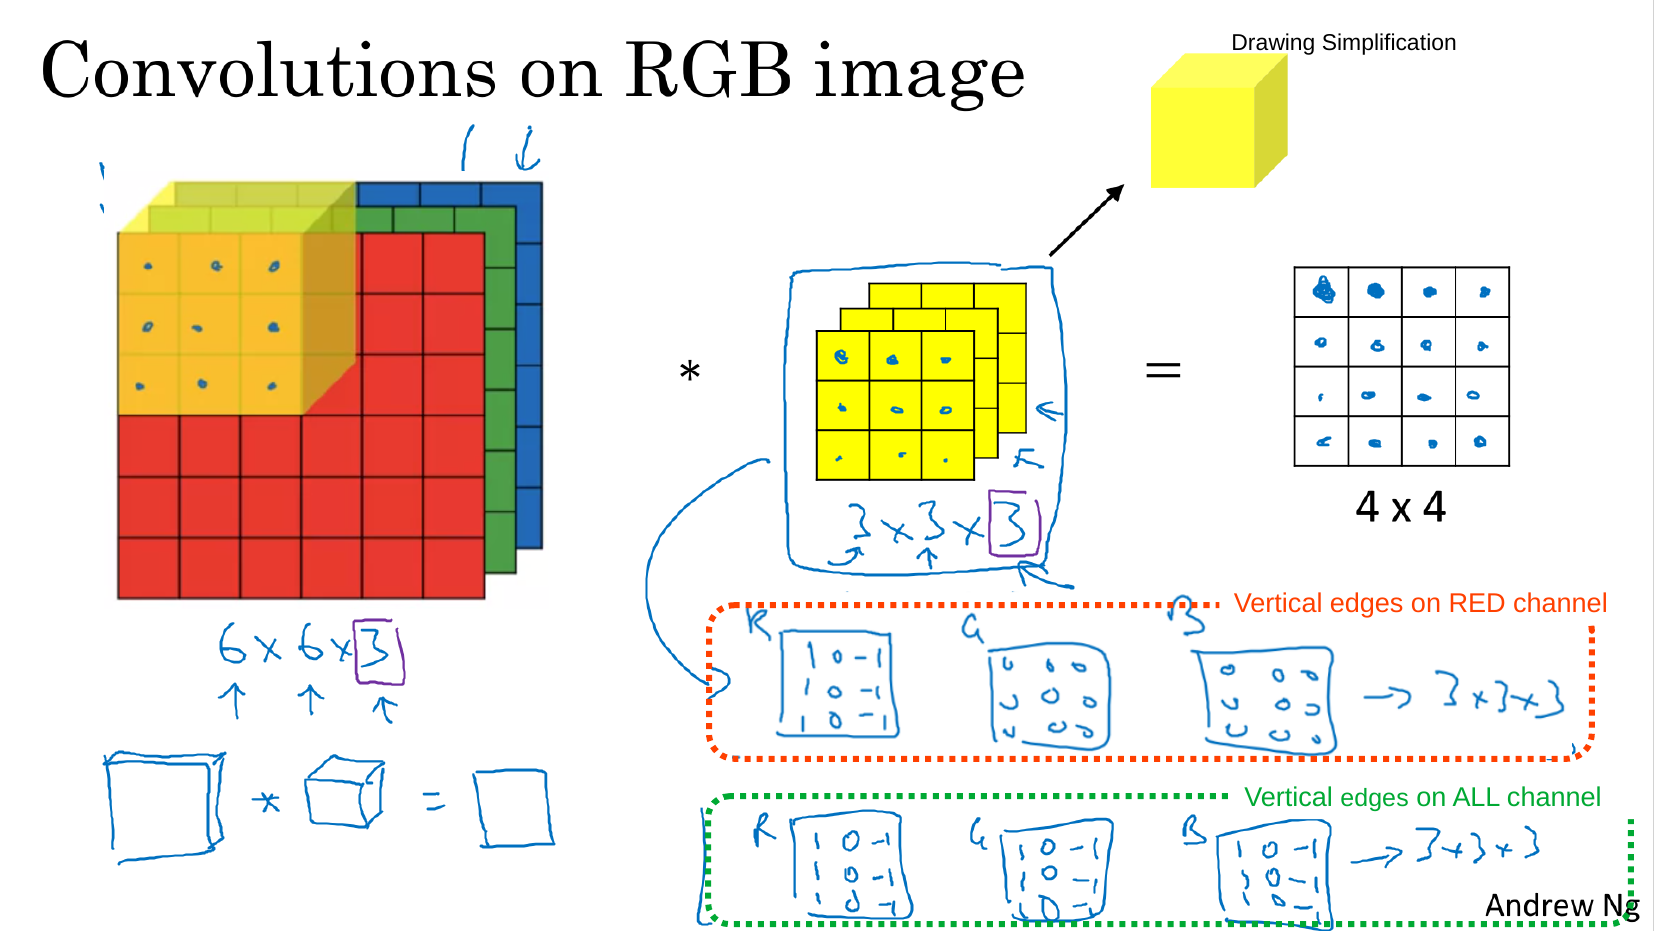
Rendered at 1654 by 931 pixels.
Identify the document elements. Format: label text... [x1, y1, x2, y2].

text_box Drawing Simplification [1216, 21, 1518, 69]
picture [0, 0, 1654, 931]
text_box Vertical edges on RED channel [1219, 580, 1623, 626]
text_box Vertical edges on ALL channel [1229, 774, 1646, 820]
text_box [682, 729, 1370, 808]
